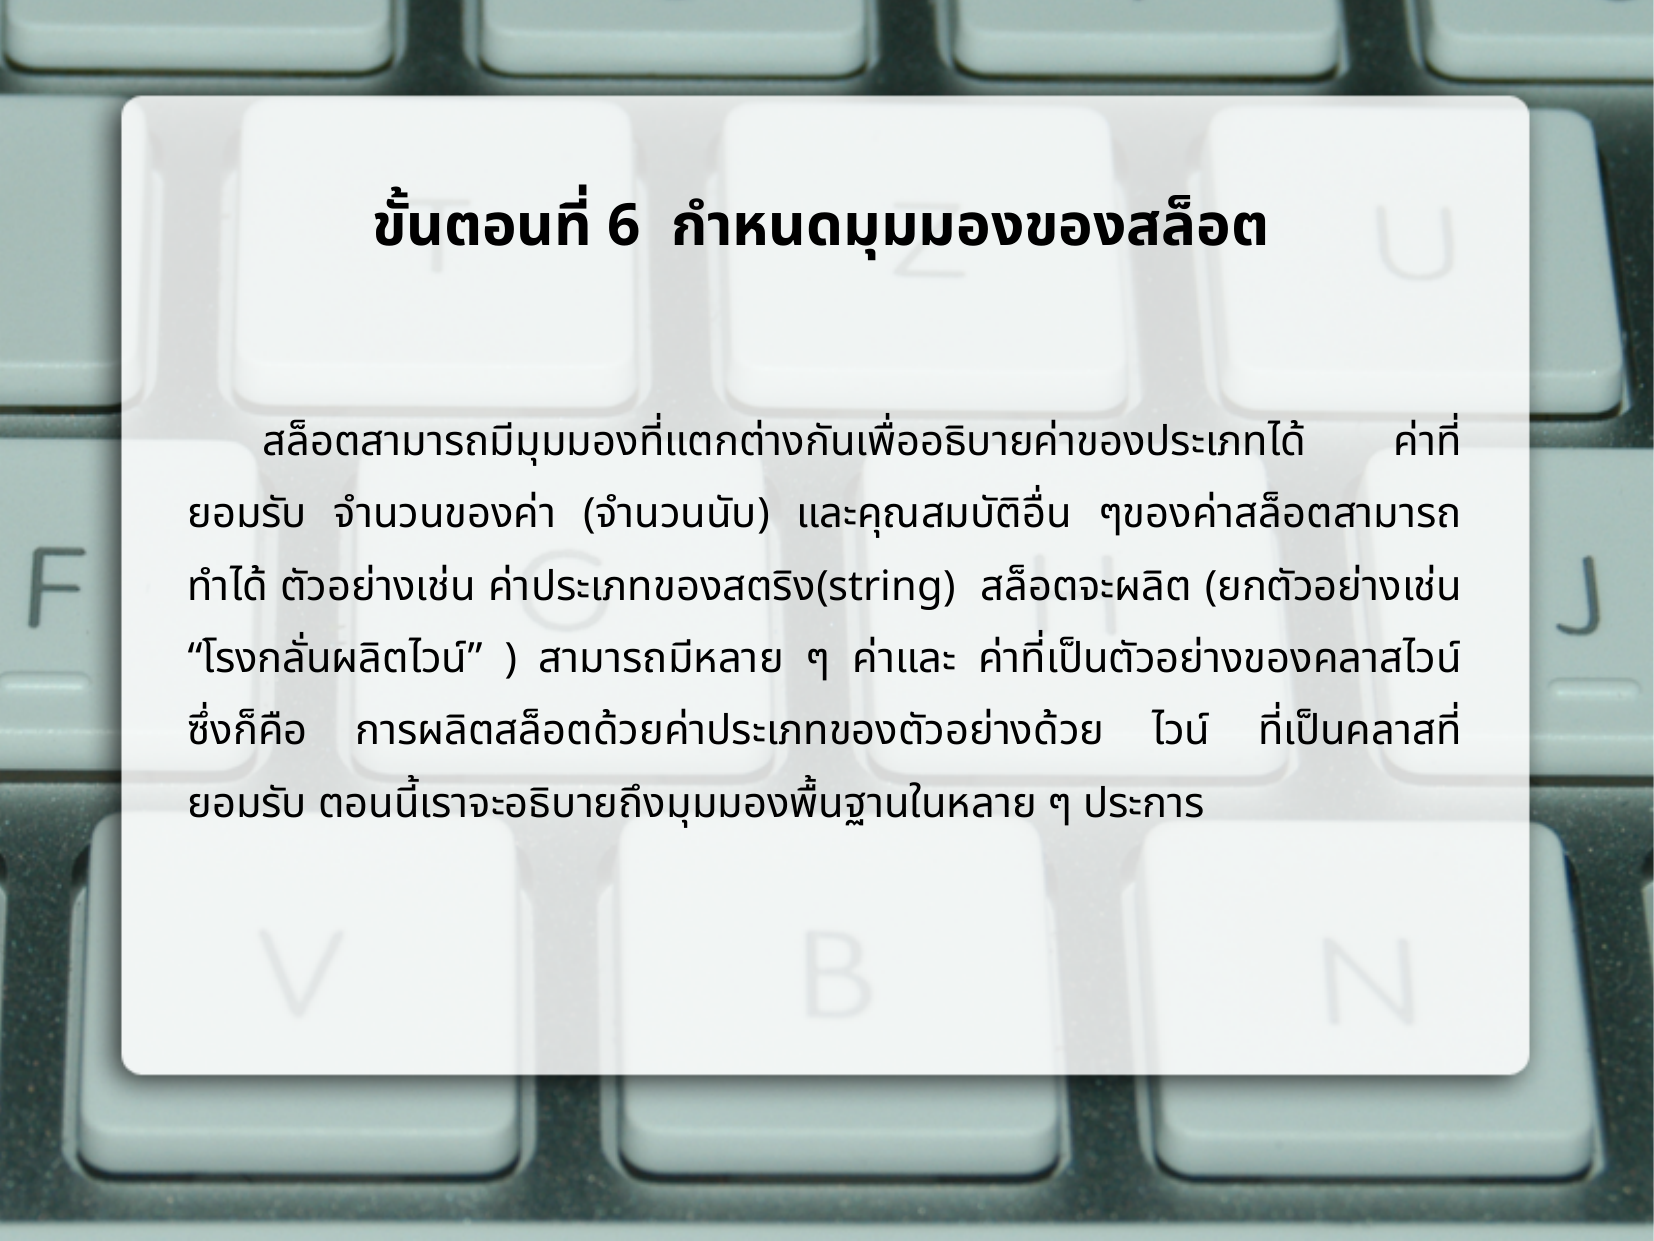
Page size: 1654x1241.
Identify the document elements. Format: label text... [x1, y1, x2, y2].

picture [0, 0, 1654, 1241]
title ขั้นตอนที่ 6 กำหนดมุมมองของสล็อต [135, 125, 1506, 318]
subtitle สล็อตสามารถมีมุมมองที่แตกต่างกันเพื่ออธิบายค่าของประเภทได้ ค่าที่ยอมรับ จำนวนของค่า (จำนวนนับ) และคุณสมบัติอื่น ๆของค่าสล็อตสามารถทำได้ ตัวอย่างเช่น ค่าประเภทของสตริง(string) สล็อตจะผลิต (ยกตัวอย่างเช่น “โรงกลั่นผลิตไวน์” ) สามารถมีหลาย ๆ ค่าและ ค่าที่เป็นตัวอย่างของคลาสไวน์ ซึ่งก็คือ การผลิตสล็อตด้วยค่าประเภทของตัวอย่างด้วย ไวน์ ที่เป็นคลาสที่ยอมรับ ตอนนี้เราจะอธิบายถึงมุมมองพื้นฐานในหลาย ๆ ประการ [187, 337, 1463, 901]
